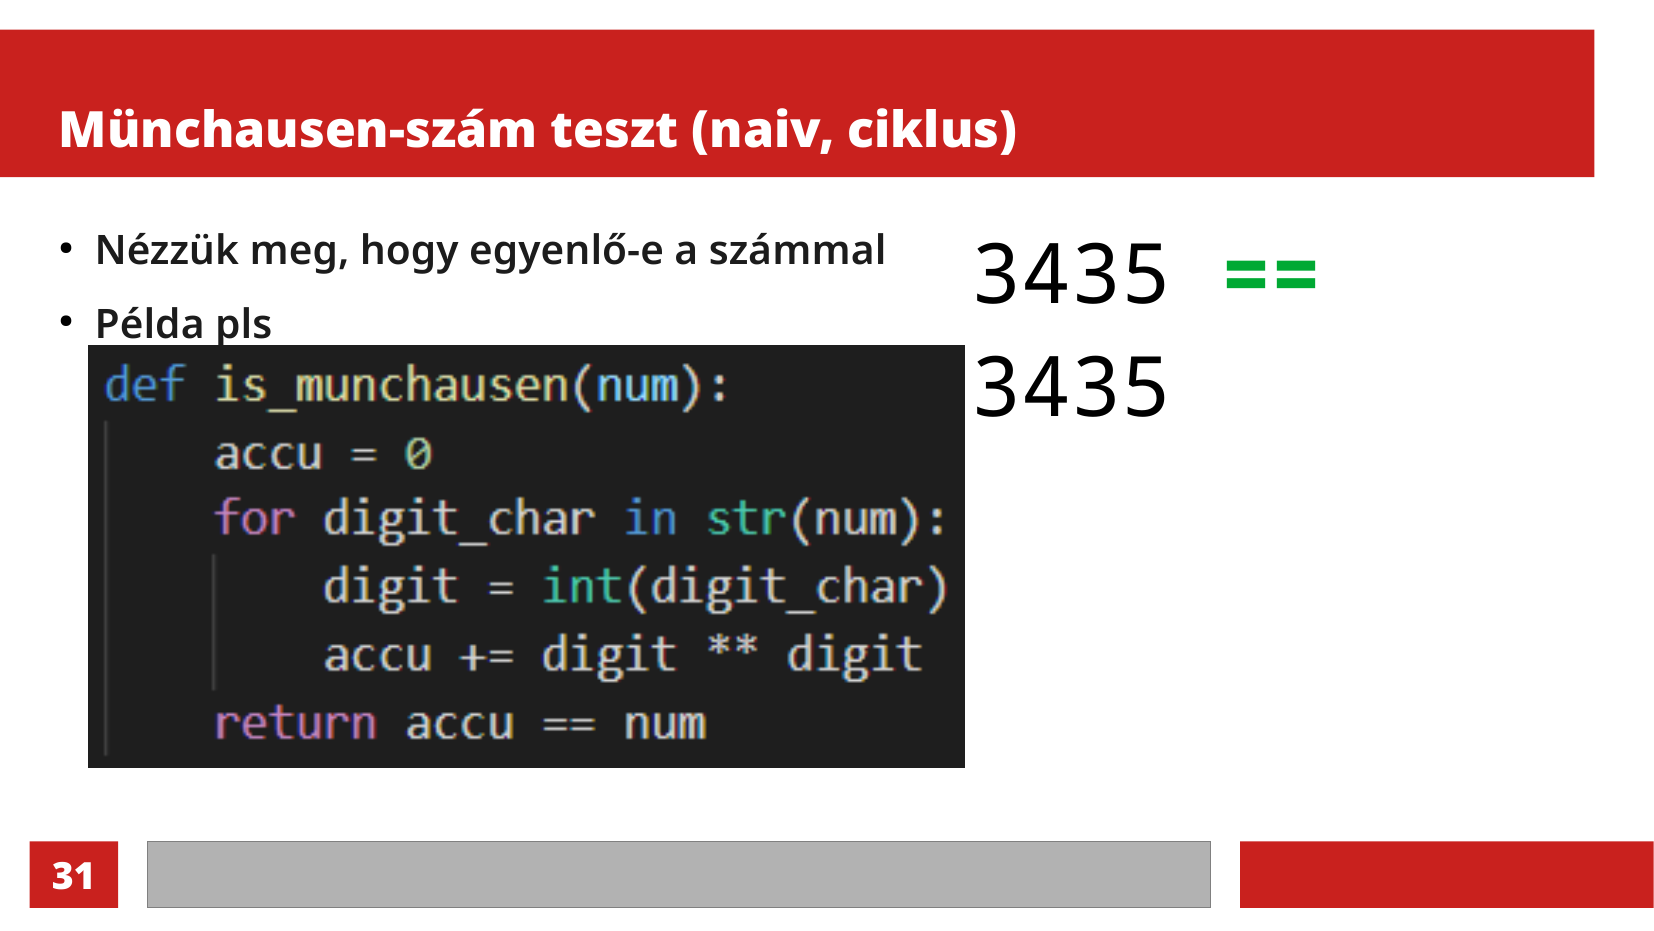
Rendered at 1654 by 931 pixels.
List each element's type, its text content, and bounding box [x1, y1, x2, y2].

title Münchausen-szám teszt (naiv, ciklus) [59, 44, 1595, 163]
list Nézzük meg, hogy egyenlő-e a számmal Példa pls [59, 221, 1565, 473]
text_box 3435 == 3435 [956, 206, 1536, 305]
picture [88, 345, 965, 768]
